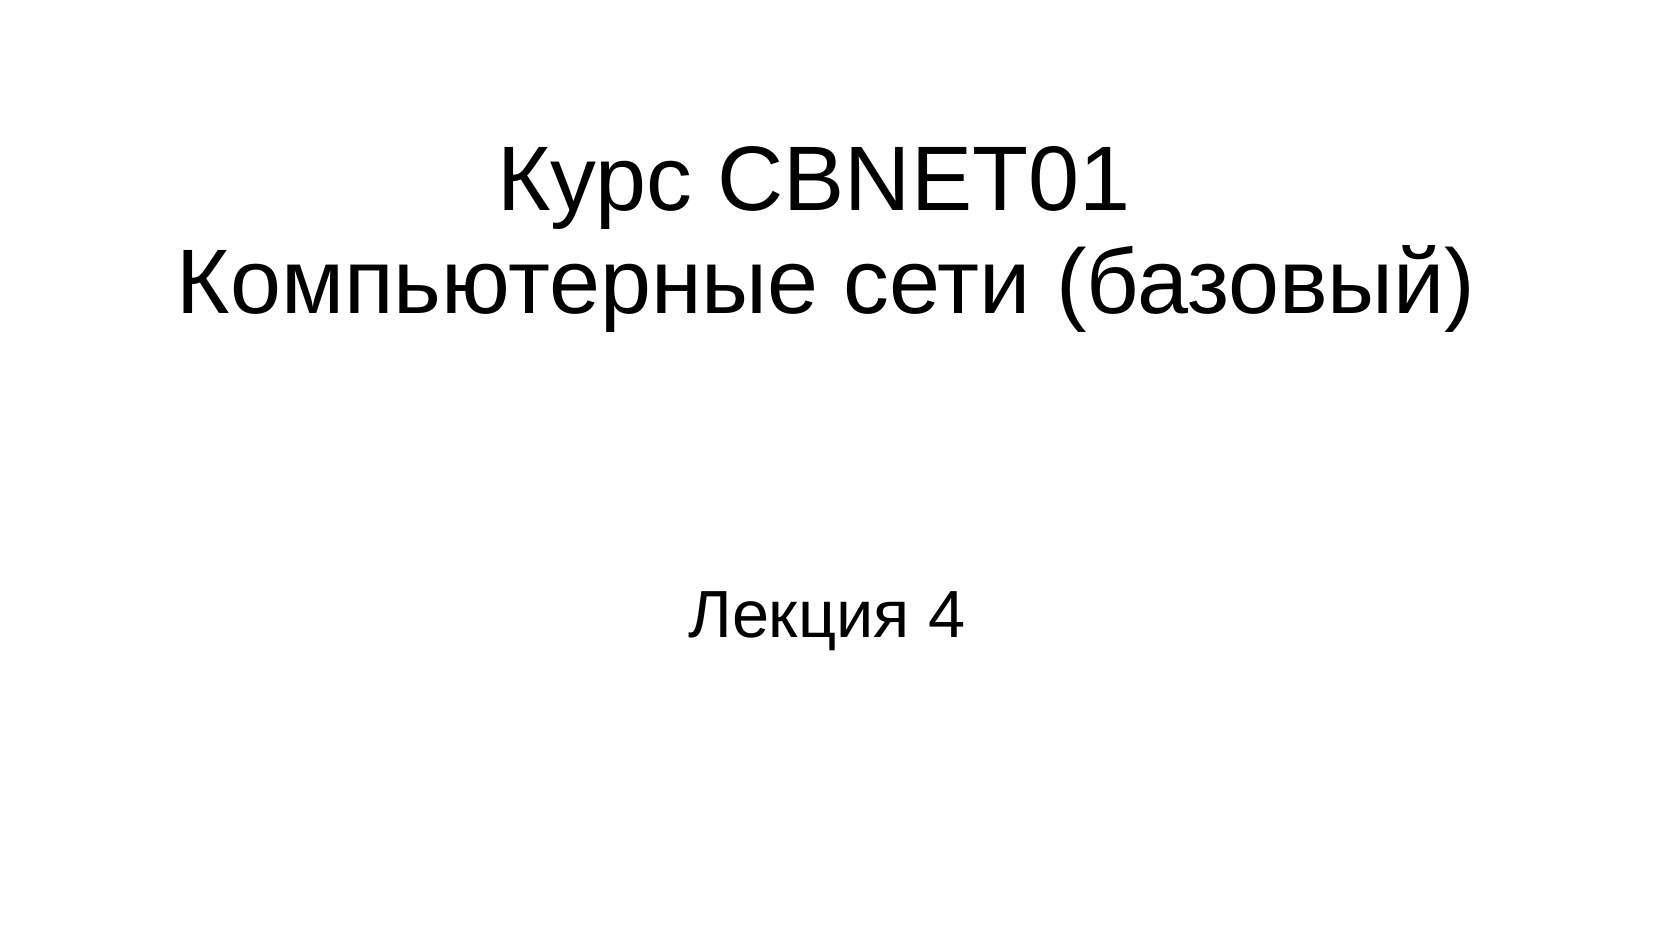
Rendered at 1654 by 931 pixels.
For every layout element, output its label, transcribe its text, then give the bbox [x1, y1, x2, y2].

title Курс CBNET01 Компьютерные сети (базовый) [82, 127, 1571, 333]
text_box Лекция 4 [82, 472, 1571, 758]
